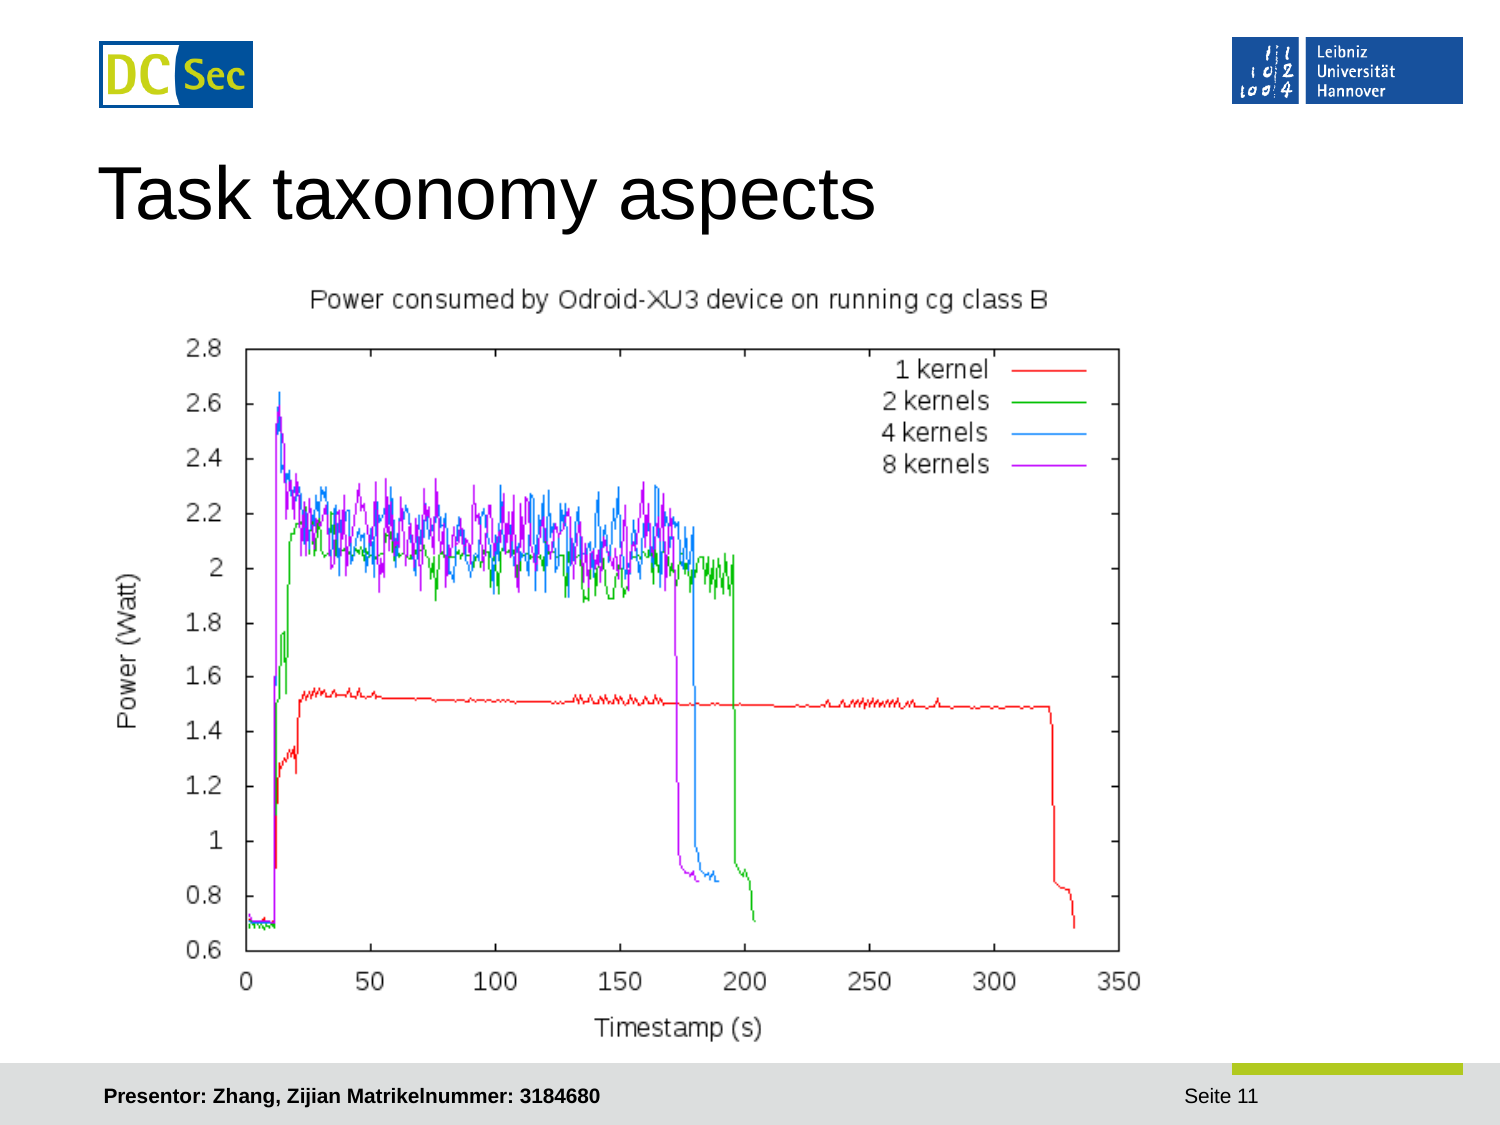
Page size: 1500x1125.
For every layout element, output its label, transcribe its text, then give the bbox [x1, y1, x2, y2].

text_box Presentor: Zhang, Zijian Matrikelnummer: 3184680 [88, 1074, 1181, 1125]
title Task taxonomy aspects [82, 137, 1463, 274]
picture [99, 41, 253, 108]
picture [106, 254, 1170, 1052]
picture [1232, 37, 1463, 104]
